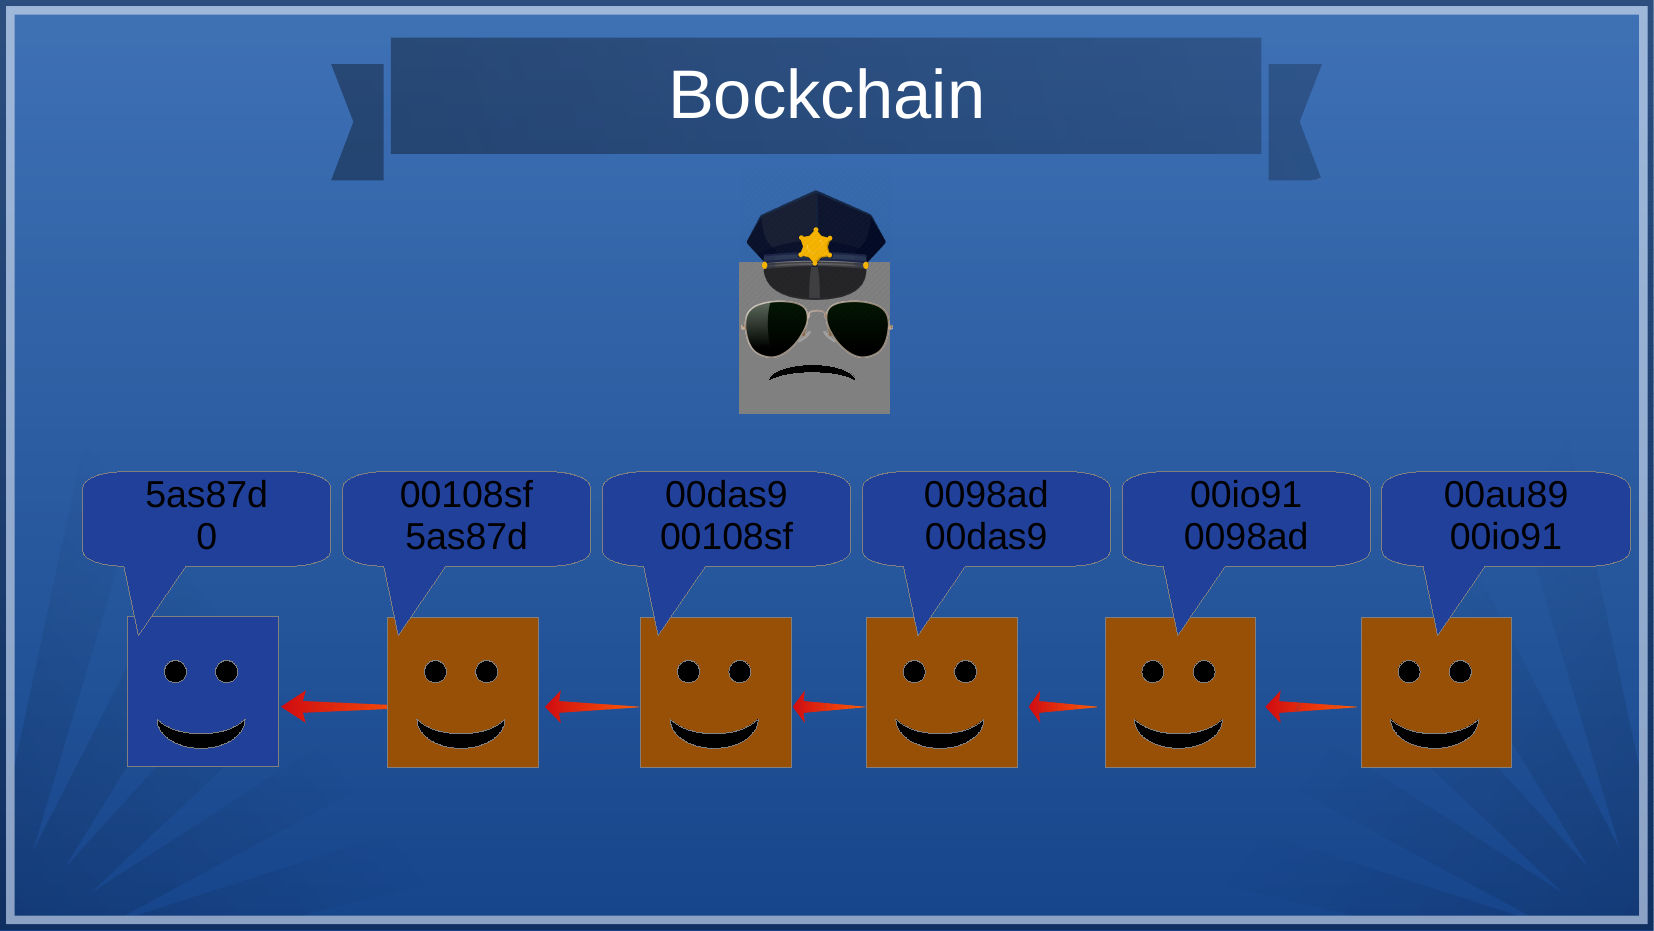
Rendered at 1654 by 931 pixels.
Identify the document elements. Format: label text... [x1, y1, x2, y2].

text_box [640, 617, 792, 768]
text_box [1105, 617, 1256, 768]
text_box 00au89 00io91 [1381, 471, 1631, 636]
title Bockchain [389, 35, 1264, 154]
text_box [127, 616, 279, 767]
picture [792, 688, 867, 726]
picture [732, 168, 902, 390]
text_box [1361, 617, 1512, 768]
text_box 00das9 00108sf [602, 471, 851, 636]
text_box [387, 617, 539, 768]
text_box [866, 617, 1018, 768]
picture [279, 688, 387, 726]
text_box 00108sf 5as87d [342, 471, 591, 636]
picture [1263, 688, 1359, 726]
text_box [739, 390, 890, 414]
picture [1027, 688, 1099, 726]
picture [543, 688, 640, 726]
text_box 5as87d 0 [82, 471, 331, 636]
text_box 0098ad 00das9 [862, 471, 1111, 636]
text_box 00io91 0098ad [1122, 471, 1371, 636]
